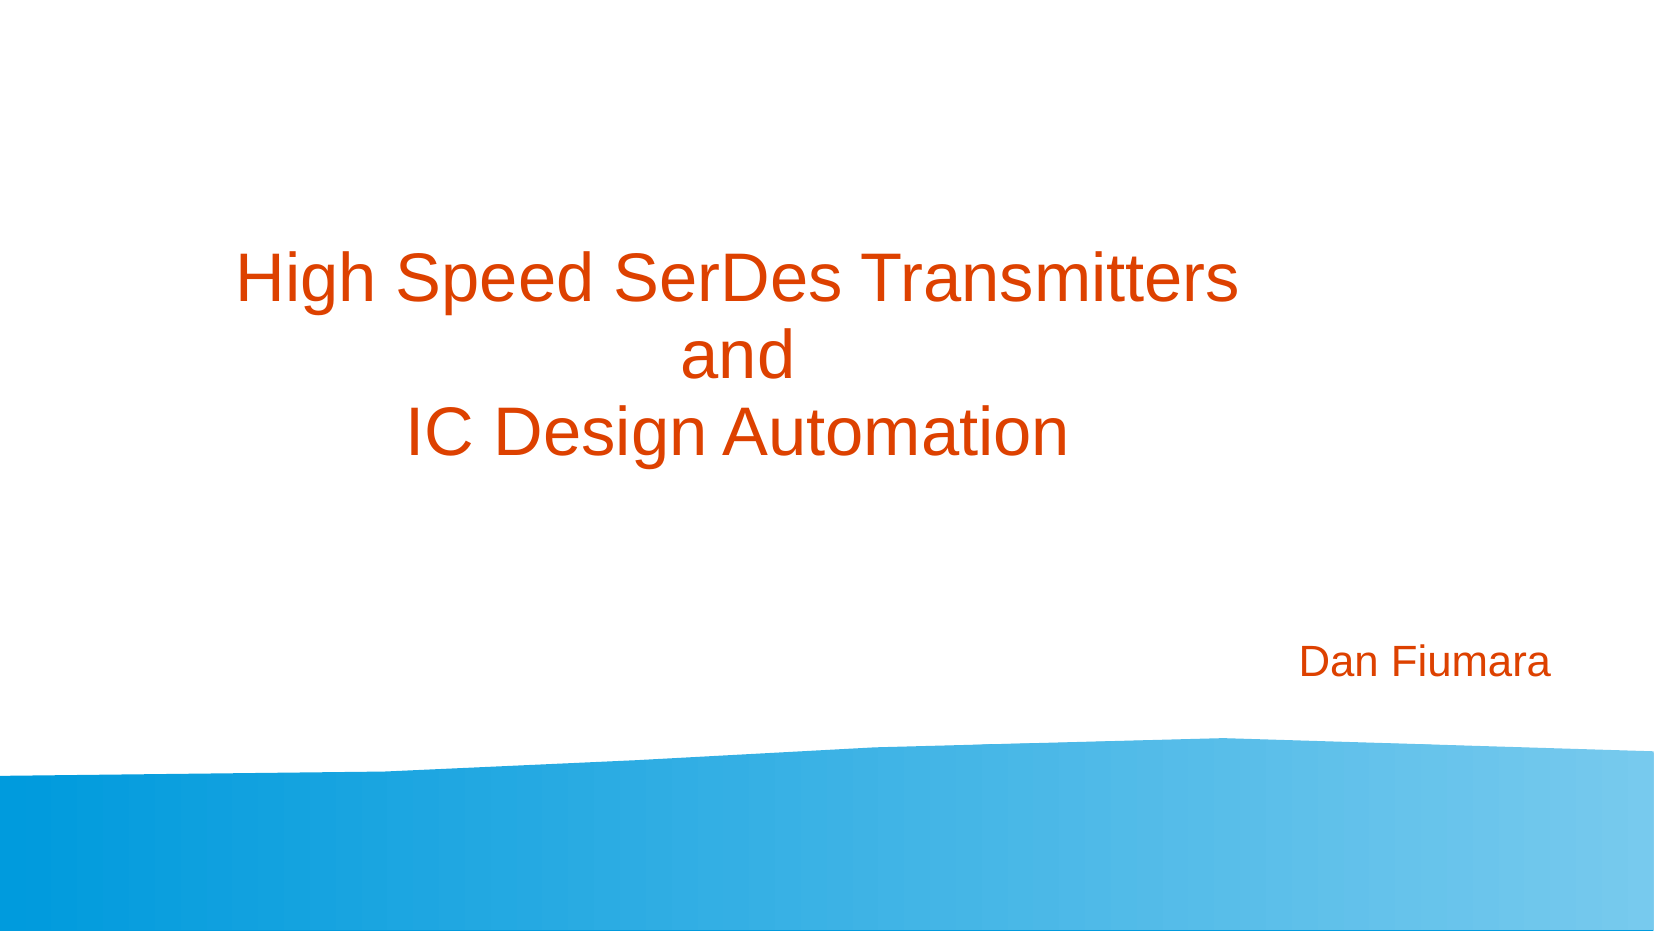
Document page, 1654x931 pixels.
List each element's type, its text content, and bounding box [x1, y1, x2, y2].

title Dan Fiumara [1237, 572, 1613, 751]
title High Speed SerDes Transmitters and IC Design Automation [0, 239, 1477, 470]
